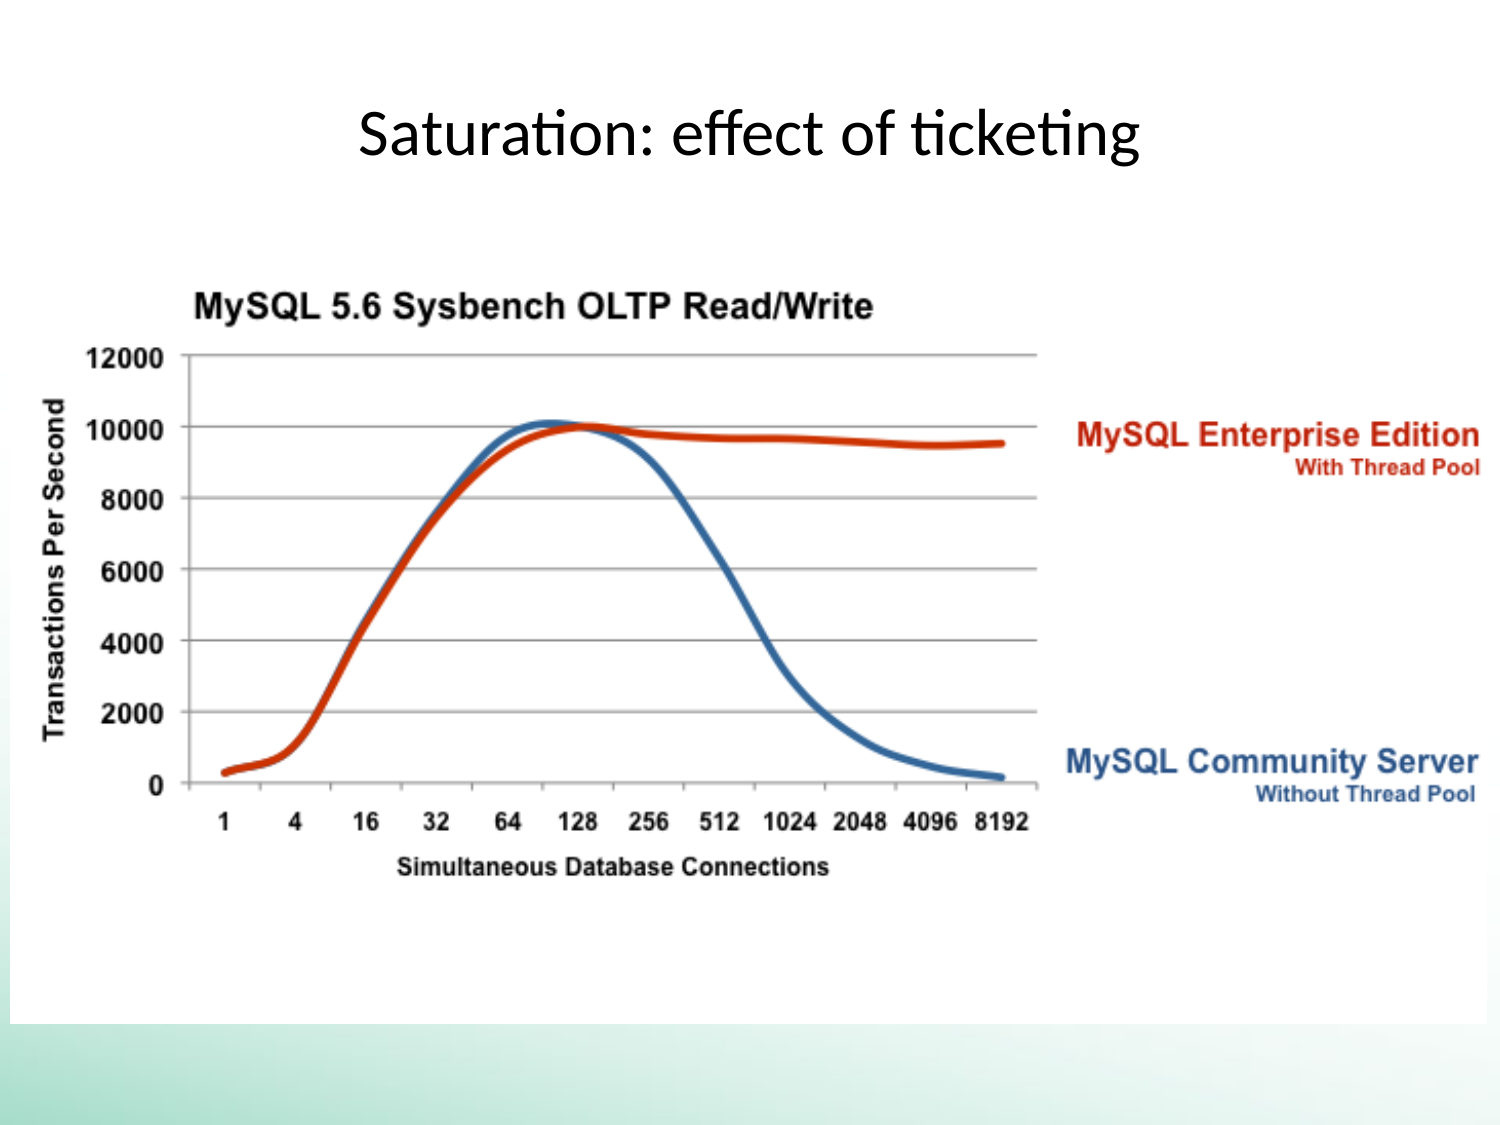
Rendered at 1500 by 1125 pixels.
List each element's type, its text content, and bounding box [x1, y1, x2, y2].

title Saturation: effect of ticketing [75, 45, 1425, 192]
picture [0, 0, 1500, 1125]
